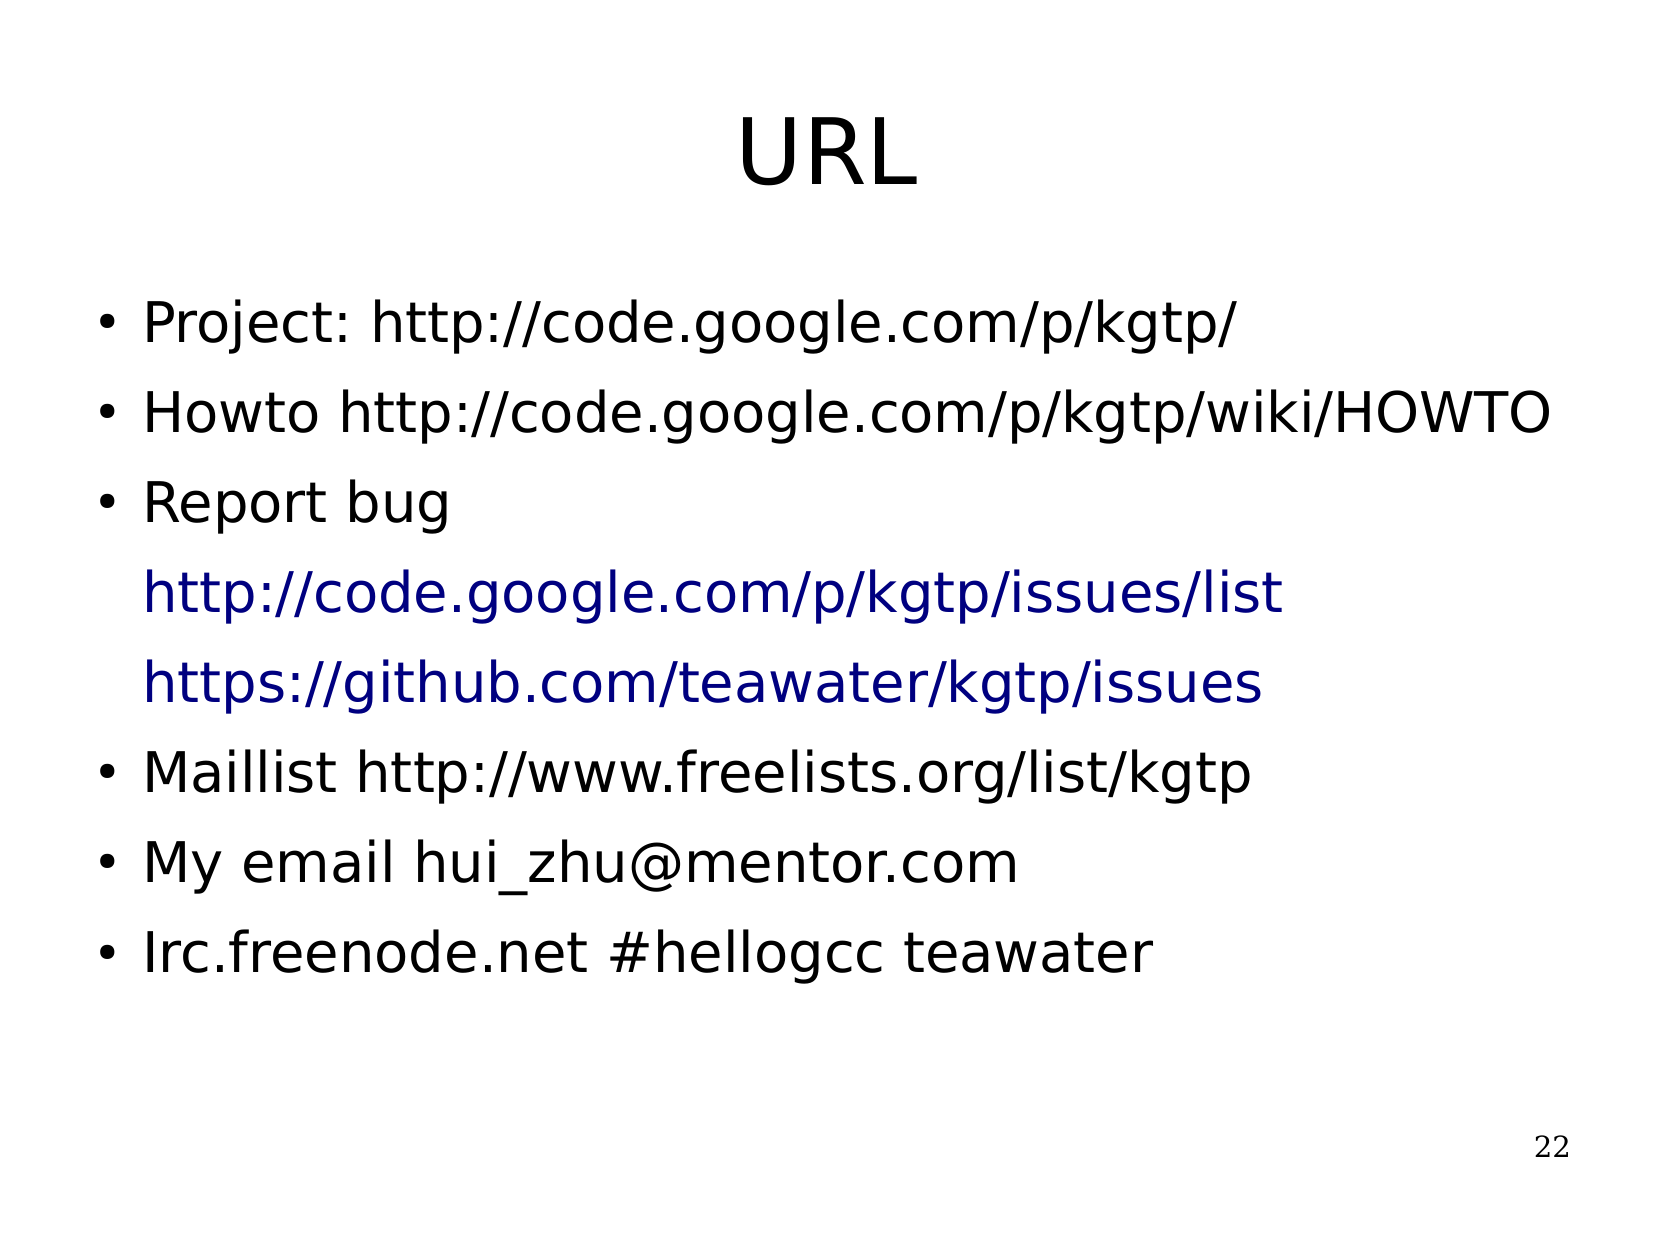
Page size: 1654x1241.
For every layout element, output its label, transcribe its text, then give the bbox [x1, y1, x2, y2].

title URL [82, 49, 1571, 257]
list Project: http://code.google.com/p/kgtp/ Howto http://code.google.com/p/kgtp/wiki/HOWTO Report bug http://code.google.com/p/kgtp/issues/list https://github.com/teawater/kgtp/issues Maillist http://www.freelists.org/list/kgtp My email hui_zhu@mentor.com Irc.freenode.net #hellogcc teawater [82, 290, 1571, 1010]
